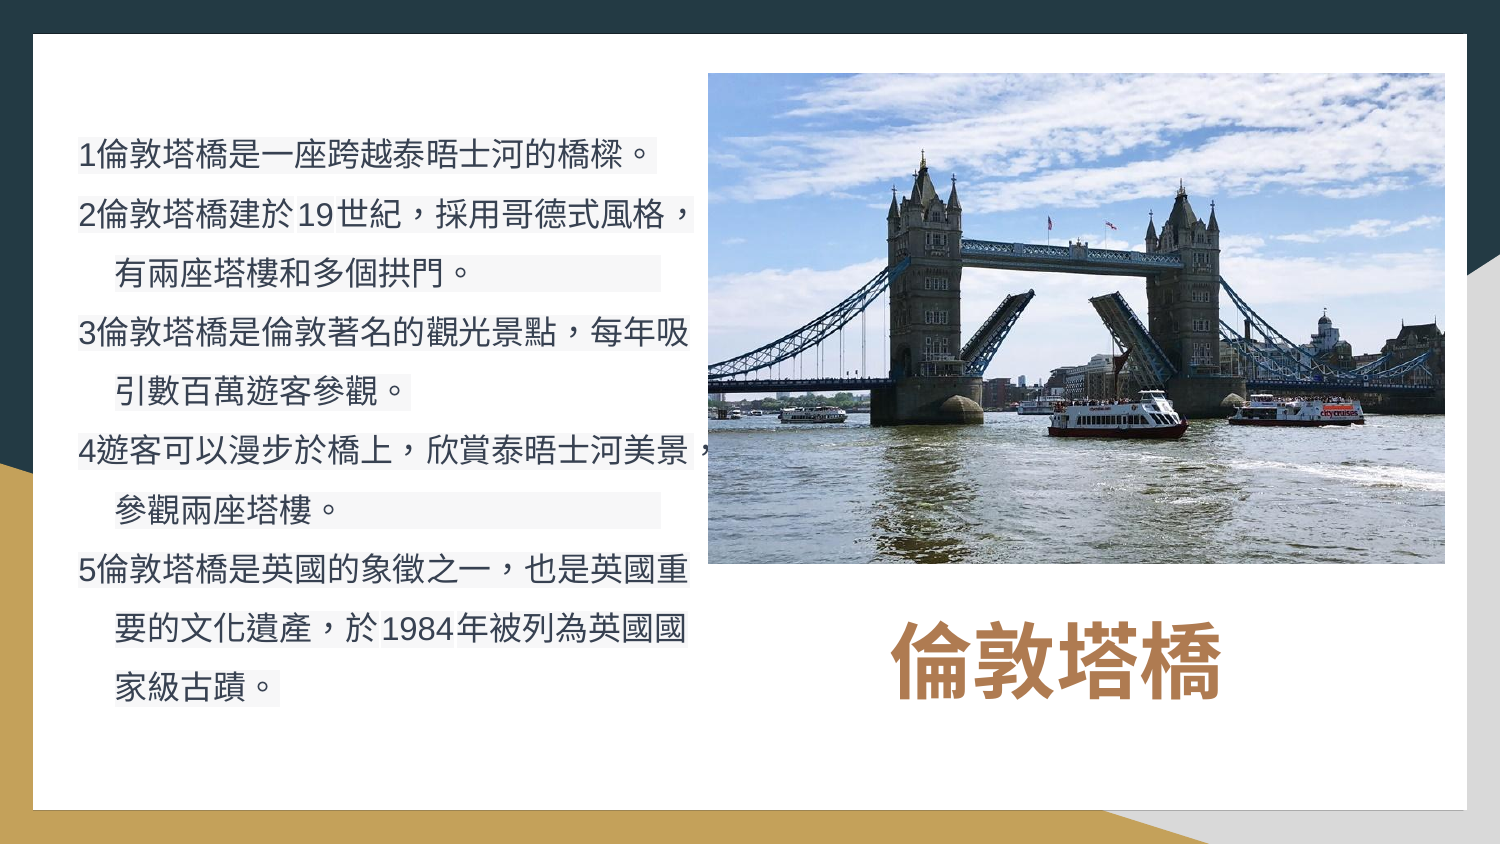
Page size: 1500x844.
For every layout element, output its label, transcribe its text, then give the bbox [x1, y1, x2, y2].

list 倫敦塔橋是一座跨越泰晤士河的橋樑。 倫敦塔橋建於19世紀，採用哥德式風格，有兩座塔樓和多個拱門。 倫敦塔橋是倫敦著名的觀光景點，每年吸引數百萬遊客參觀。 遊客可以漫步於橋上，欣賞泰晤士河美景，參觀兩座塔樓。 倫敦塔橋是英國的象徵之一，也是英國重要的文化遺產，於1984年被列為英國國家級古蹟。 [48, 99, 709, 732]
picture [708, 73, 1445, 564]
title 倫敦塔橋 [846, 593, 1266, 751]
